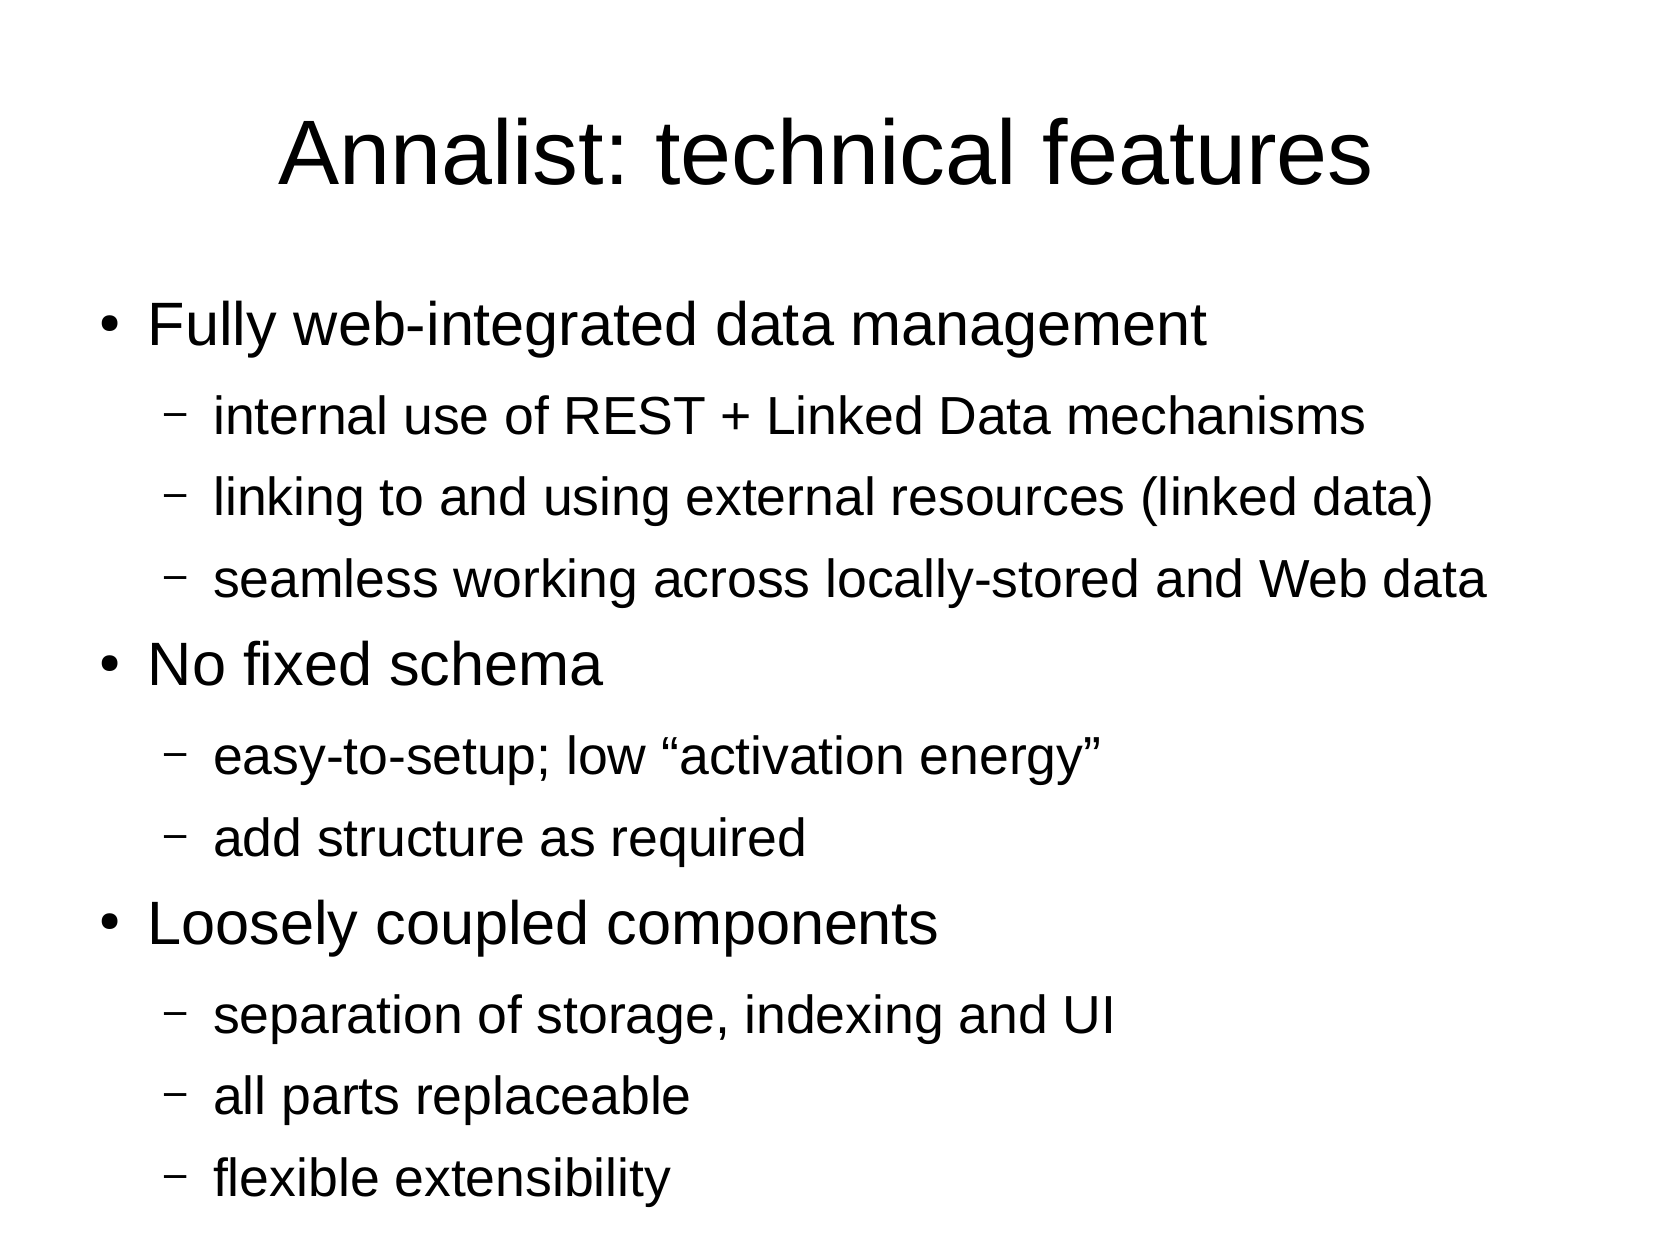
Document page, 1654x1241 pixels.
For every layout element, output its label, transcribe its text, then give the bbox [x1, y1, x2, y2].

list Fully web-integrated data management internal use of REST + Linked Data mechanisms linking to and using external resources (linked data) seamless working across locally-stored and Web data No fixed schema easy-to-setup; low “activation energy” add structure as required Loosely coupled components separation of storage, indexing and UI all parts replaceable flexible extensibility [82, 290, 1595, 1217]
title Annalist: technical features [82, 49, 1571, 257]
